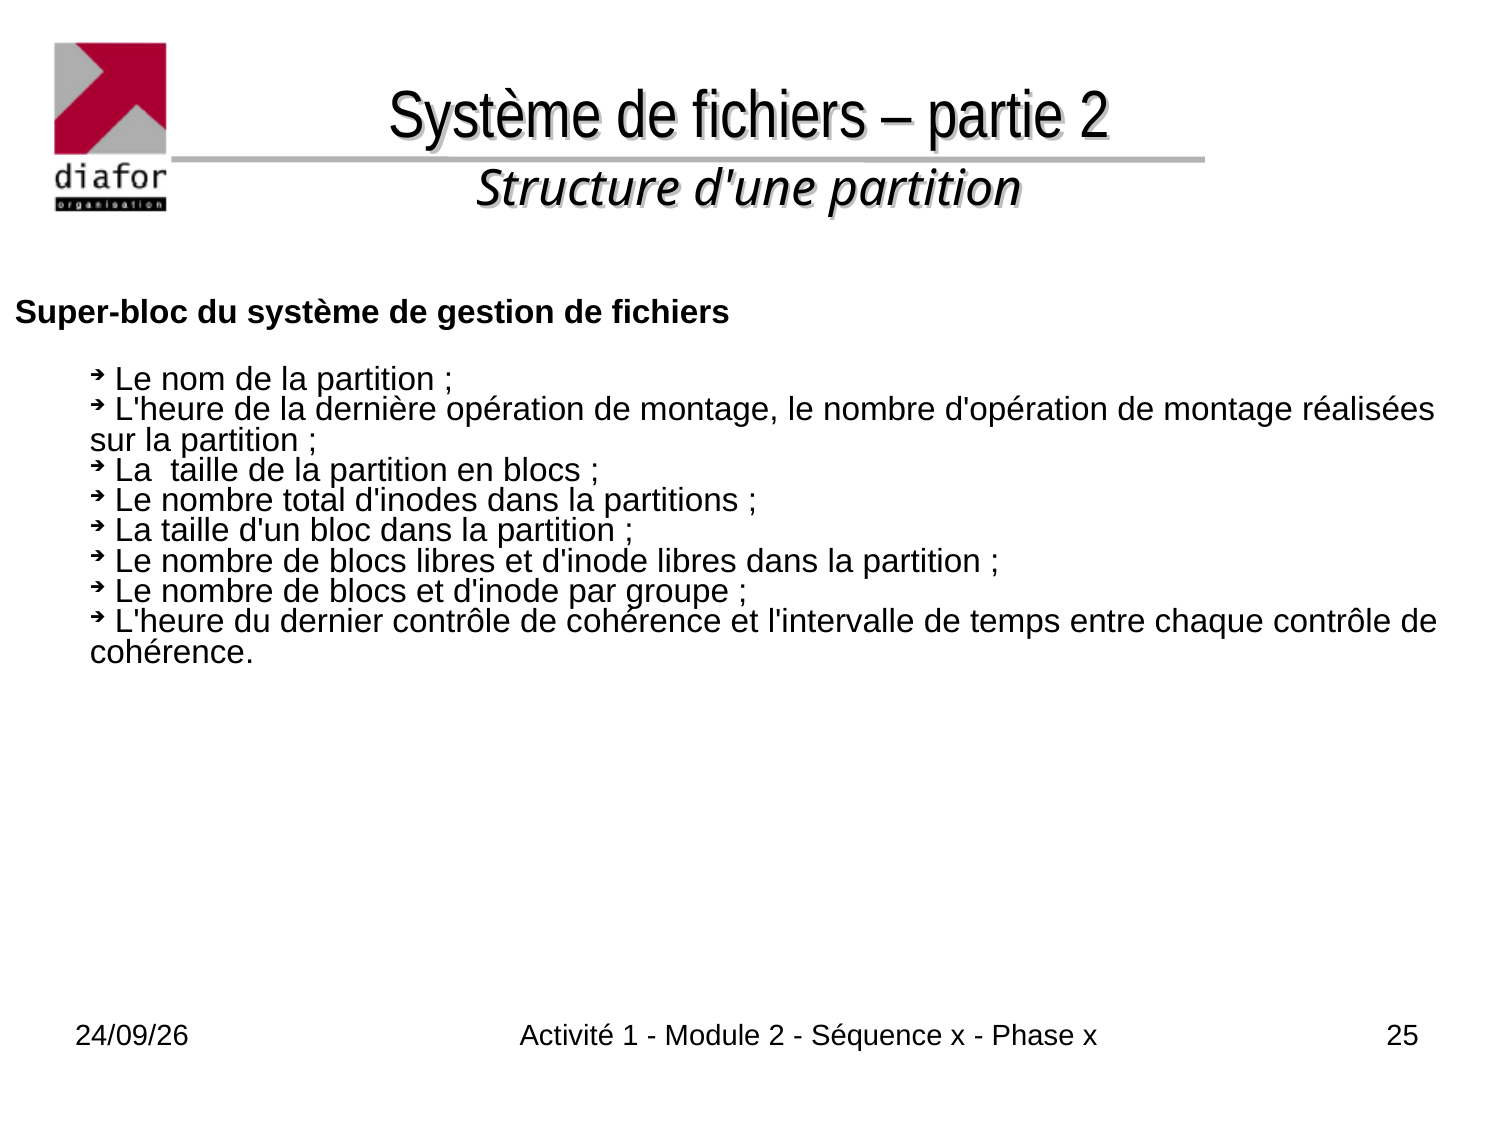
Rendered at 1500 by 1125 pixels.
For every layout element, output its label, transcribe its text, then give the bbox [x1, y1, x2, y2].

text_box Super-bloc du système de gestion de fichiers Le nom de la partition ; L'heure de la dernière opération de montage, le nombre d'opération de montage réalisées sur la partition ; La taille de la partition en blocs ; Le nombre total d'inodes dans la partitions ; La taille d'un bloc dans la partition ; Le nombre de blocs libres et d'inode libres dans la partition ; Le nombre de blocs et d'inode par groupe ; L'heure du dernier contrôle de cohérence et l'intervalle de temps entre chaque contrôle de cohérence. [0, 291, 1464, 677]
title Système de fichiers – partie 2 Structure d'une partition [75, 45, 1426, 250]
picture [53, 42, 168, 213]
